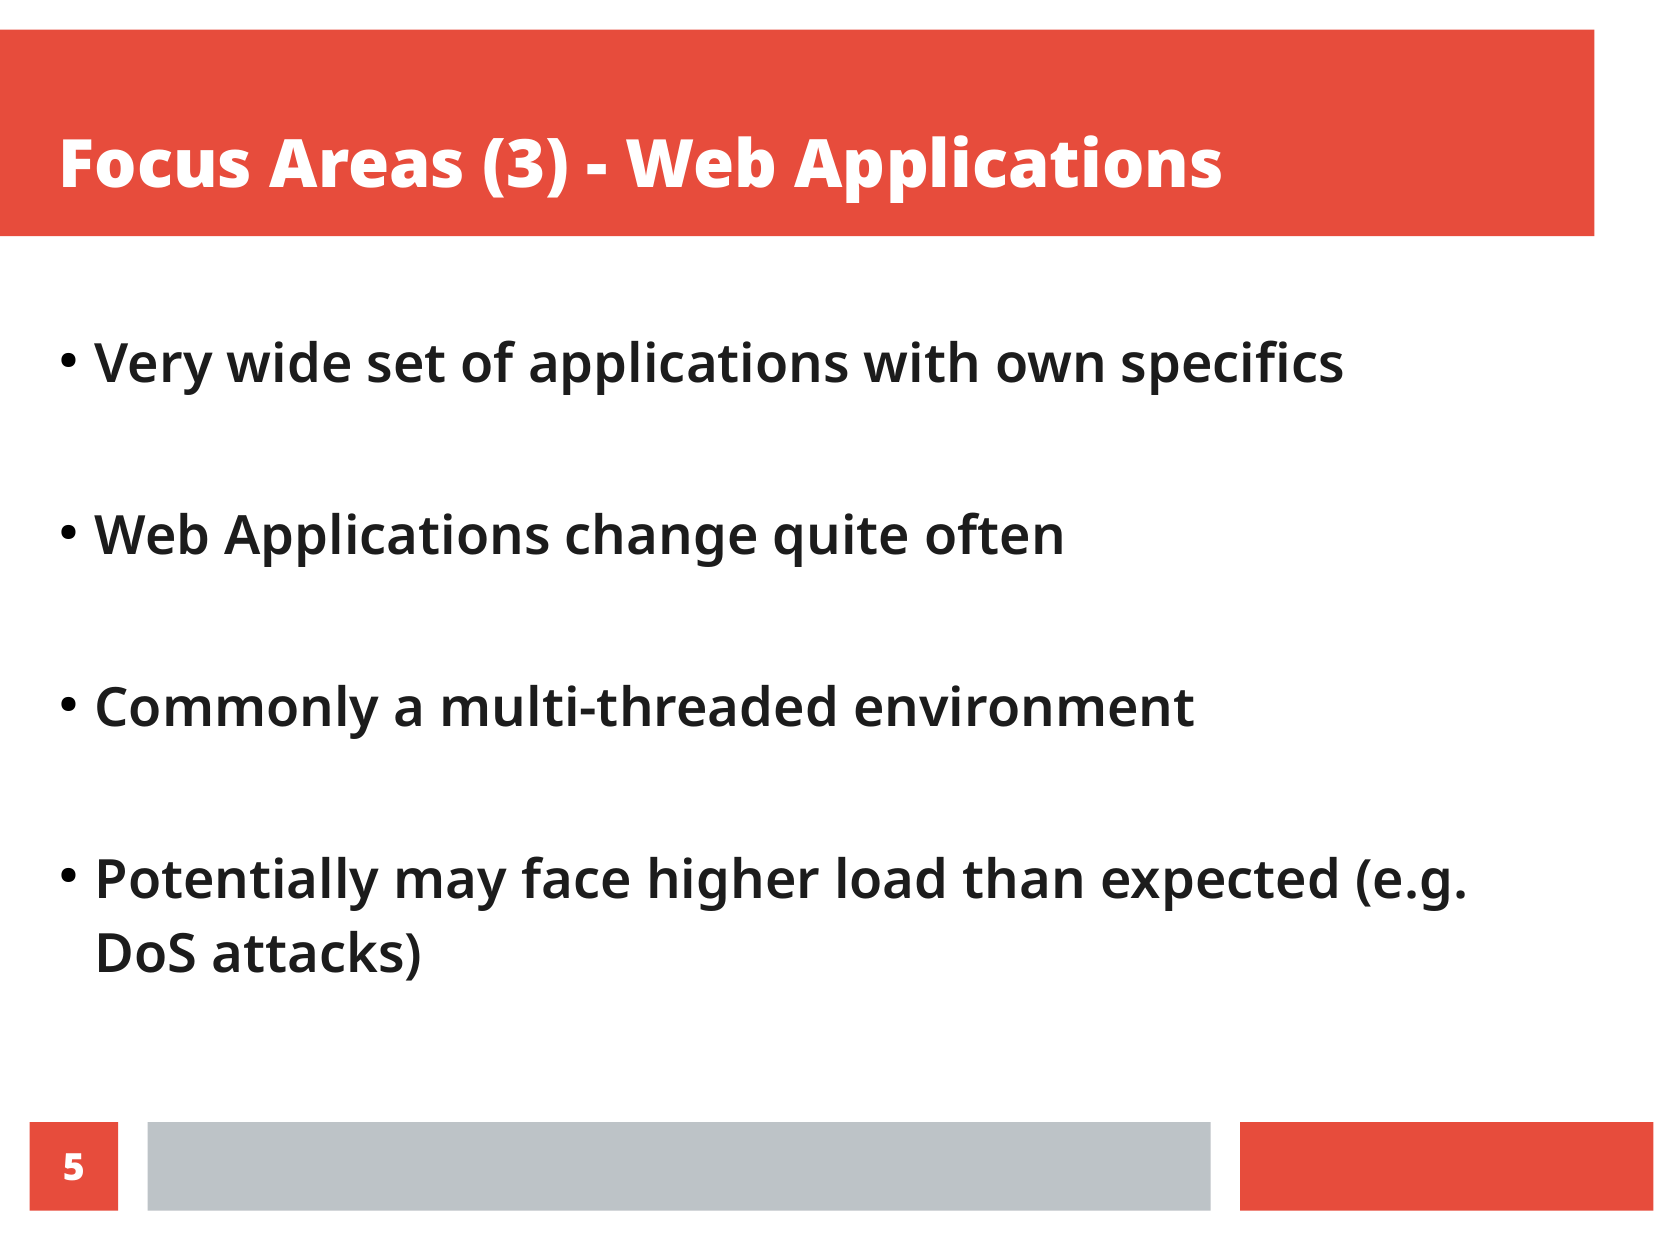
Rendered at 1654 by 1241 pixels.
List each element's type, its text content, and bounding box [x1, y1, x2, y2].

list Very wide set of applications with own specifics Web Applications change quite often Commonly a multi-threaded environment Potentially may face higher load than expected (e.g. DoS attacks) [59, 324, 1565, 1093]
title Focus Areas (3) - Web Applications [59, 59, 1595, 207]
